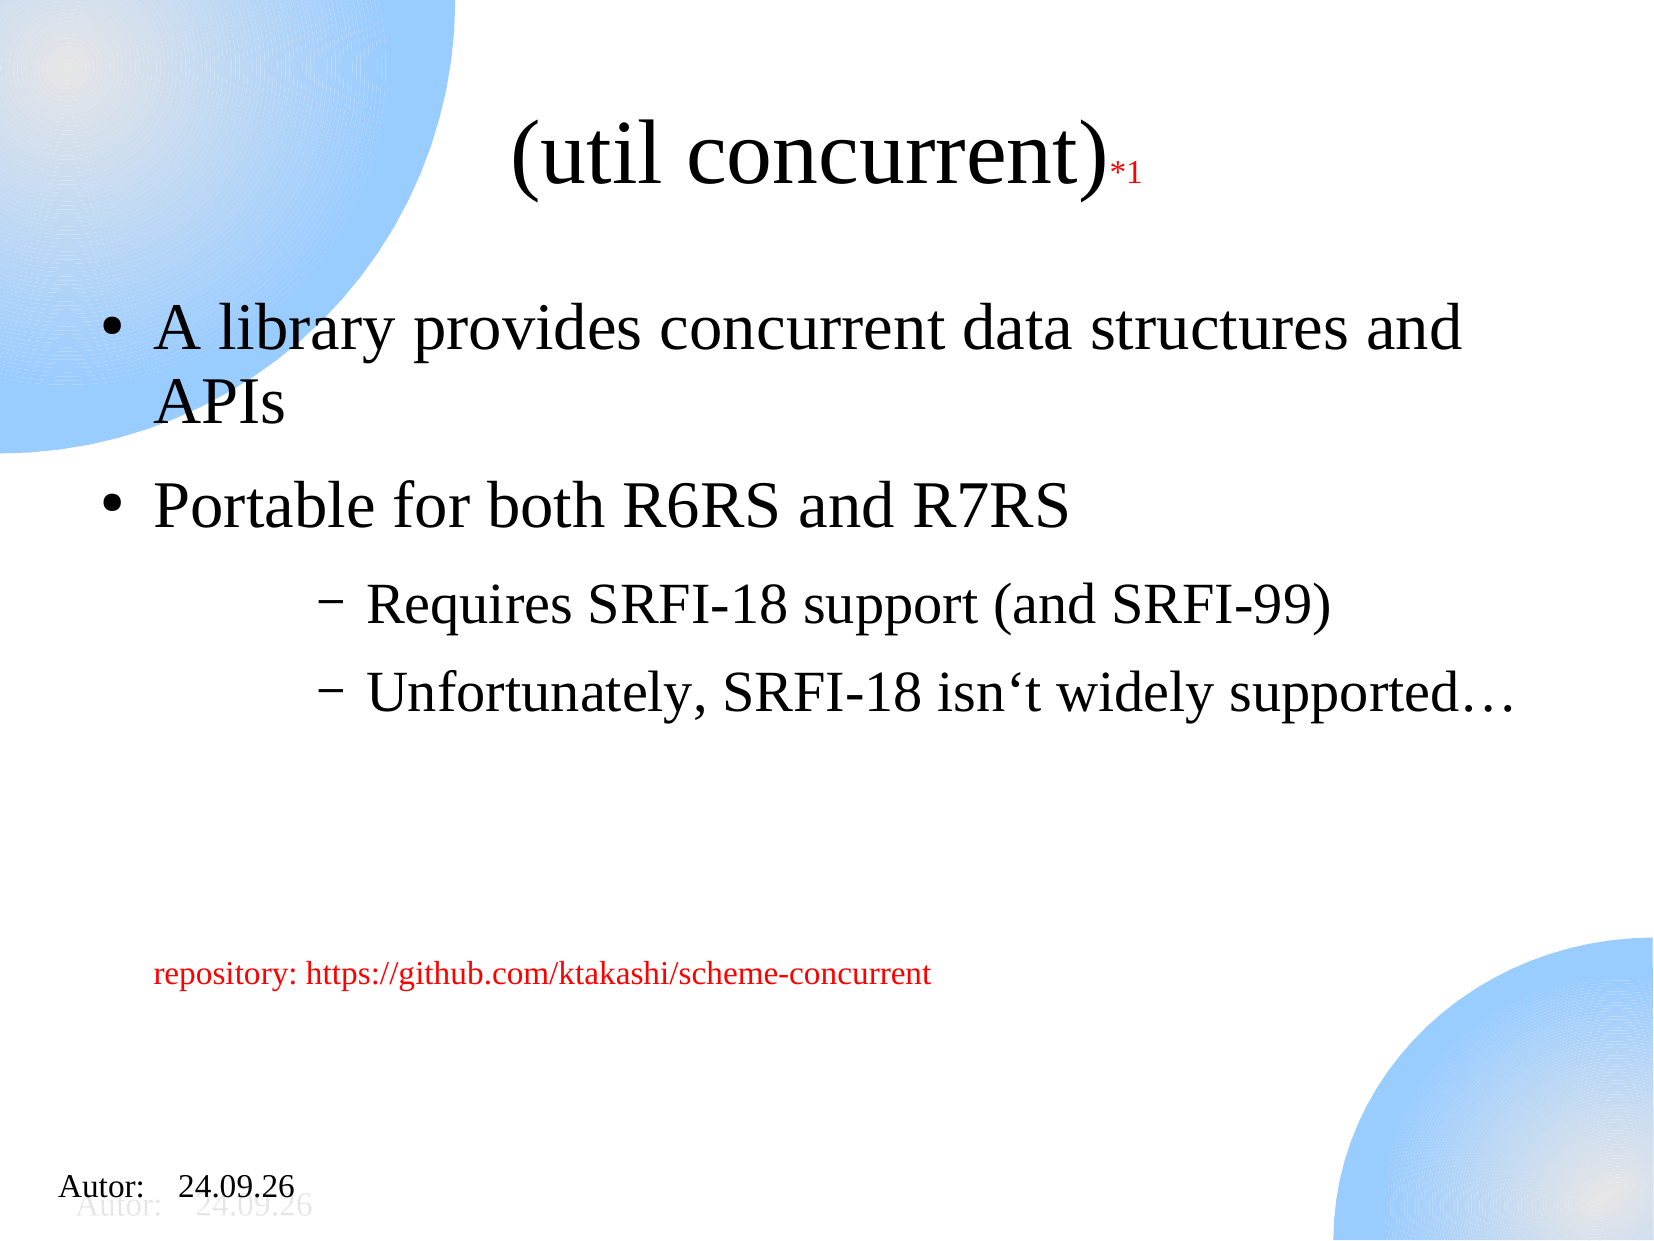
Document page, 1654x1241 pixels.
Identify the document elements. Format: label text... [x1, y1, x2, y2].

list A library provides concurrent data structures and APIs Portable for both R6RS and R7RS Requires SRFI-18 support (and SRFI-99) Unfortunately, SRFI-18 isn‘t widely supported… repository: https://github.com/ktakashi/scheme-concurrent [82, 290, 1571, 1010]
title (util concurrent)*1 [82, 49, 1571, 257]
